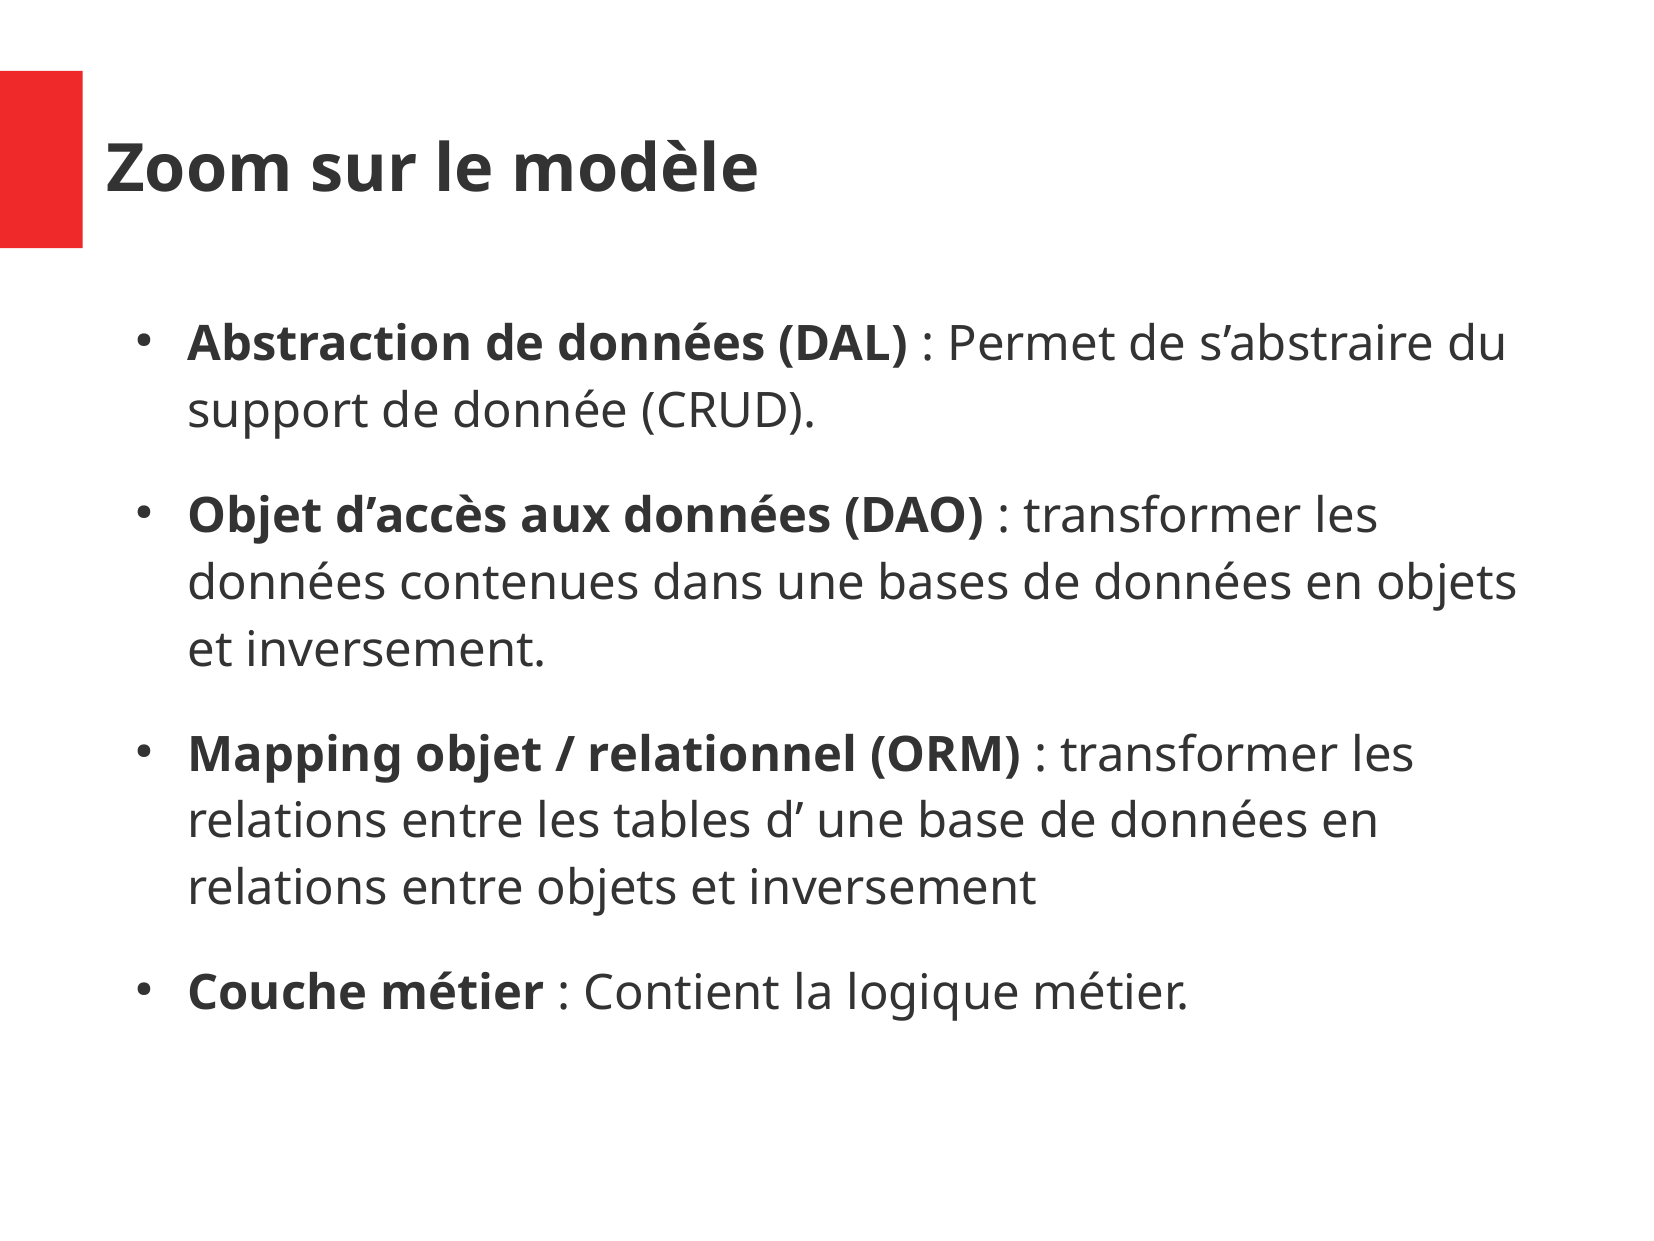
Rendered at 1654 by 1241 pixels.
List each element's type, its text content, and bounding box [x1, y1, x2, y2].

list Abstraction de données (DAL) : Permet de s’abstraire du support de donnée (CRUD). Objet d’accès aux données (DAO) : transformer les données contenues dans une bases de données en objets et inversement. Mapping objet / relationnel (ORM) : transformer les relations entre les tables d’ une base de données en relations entre objets et inversement Couche métier : Contient la logique métier. [118, 308, 1524, 1028]
title Zoom sur le modèle [106, 47, 1512, 284]
